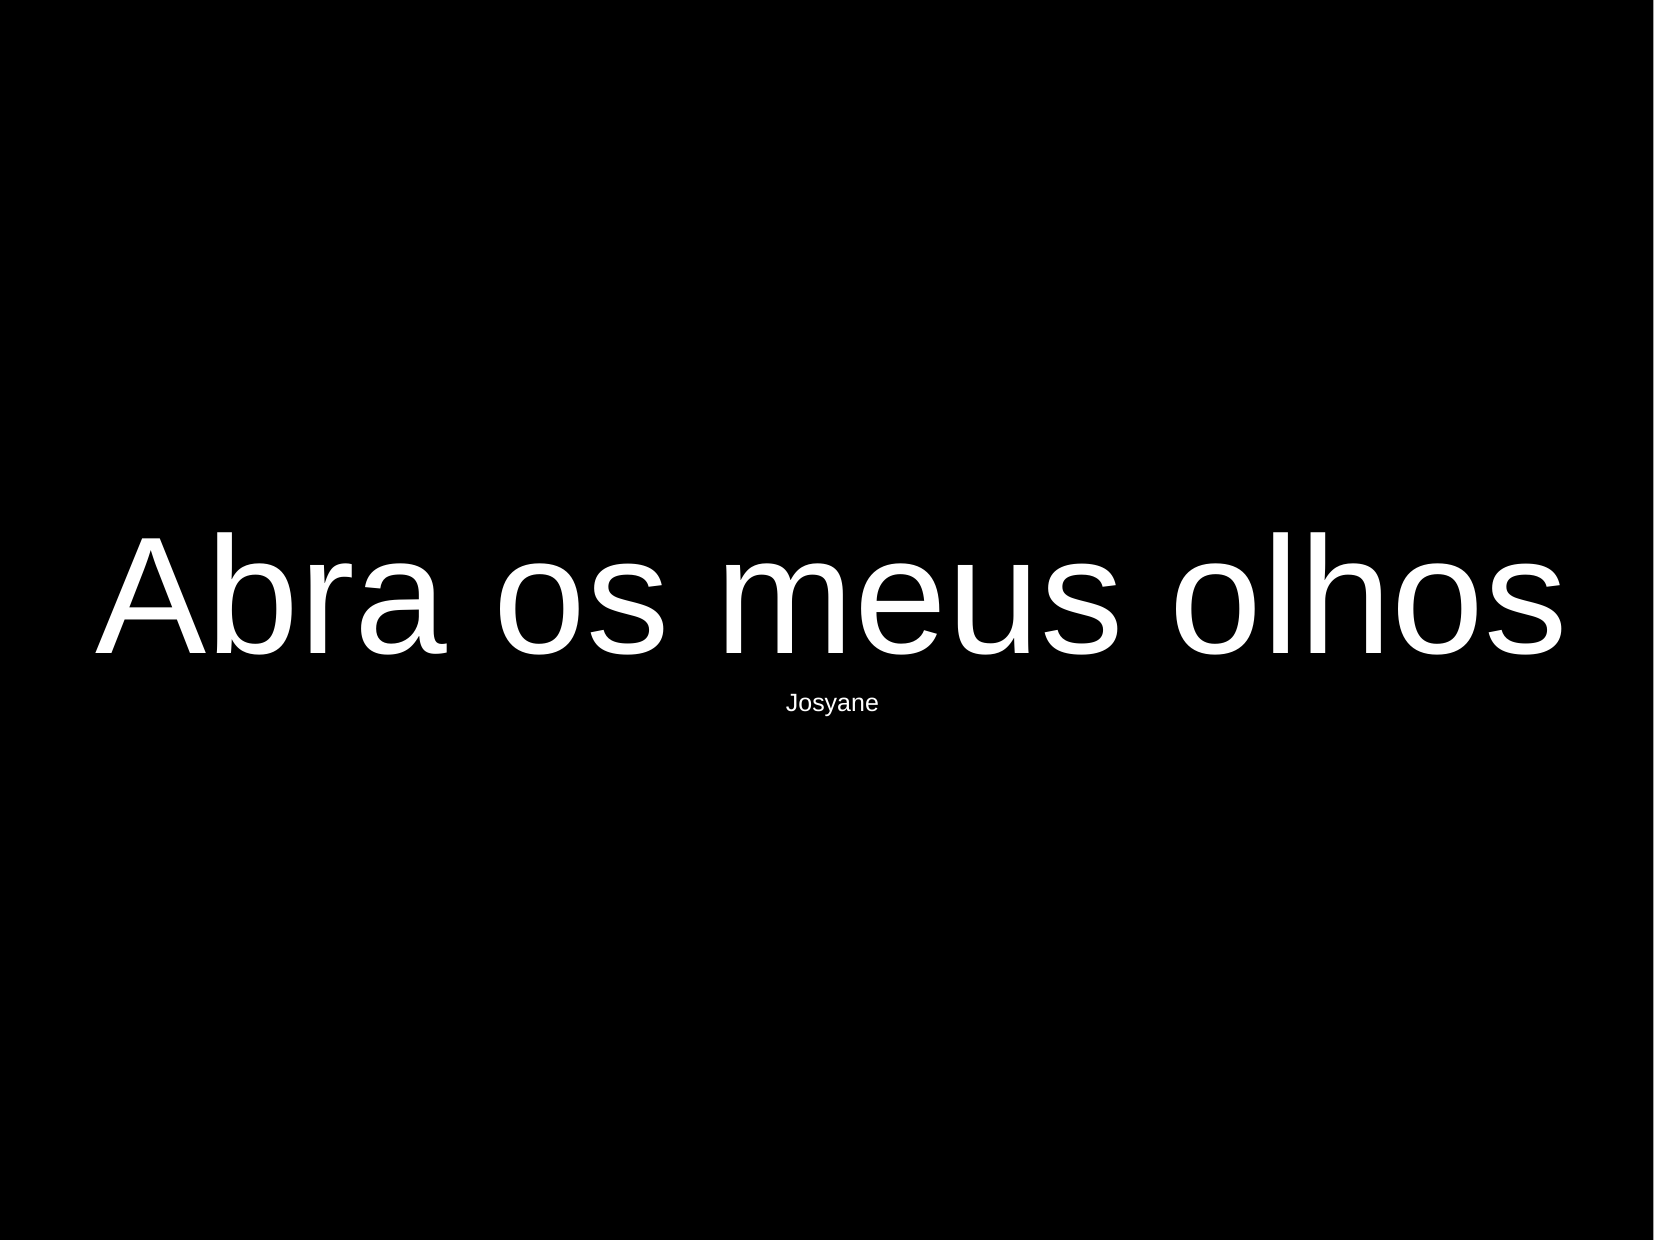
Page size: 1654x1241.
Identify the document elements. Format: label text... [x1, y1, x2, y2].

subtitle Abra os meus olhos Josyane [88, 49, 1577, 1170]
